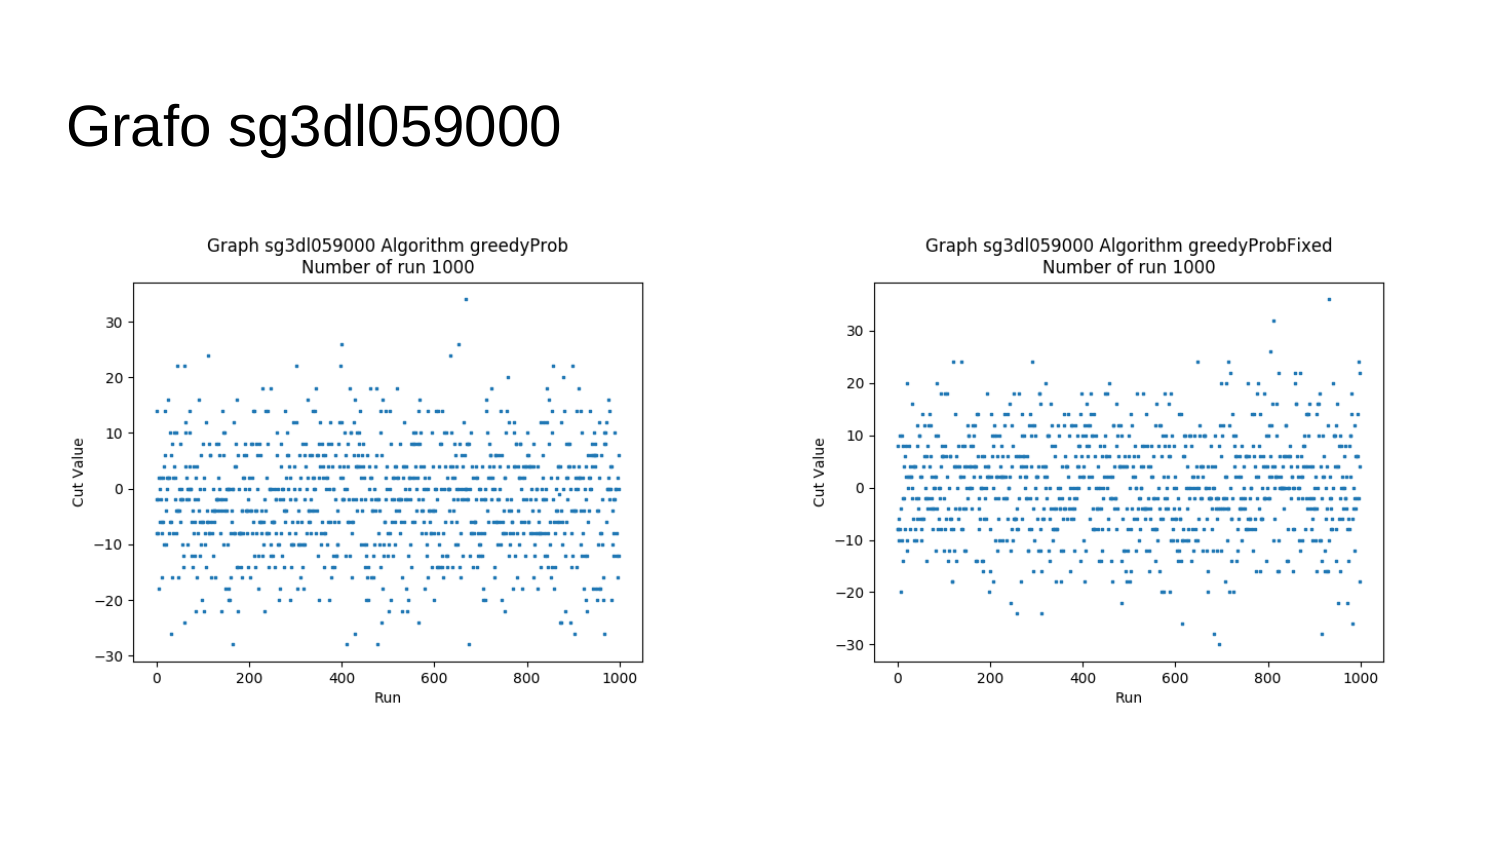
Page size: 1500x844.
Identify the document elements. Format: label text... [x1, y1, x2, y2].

picture [792, 223, 1449, 716]
picture [51, 223, 708, 716]
title Grafo sg3dl059000 [51, 72, 1449, 167]
